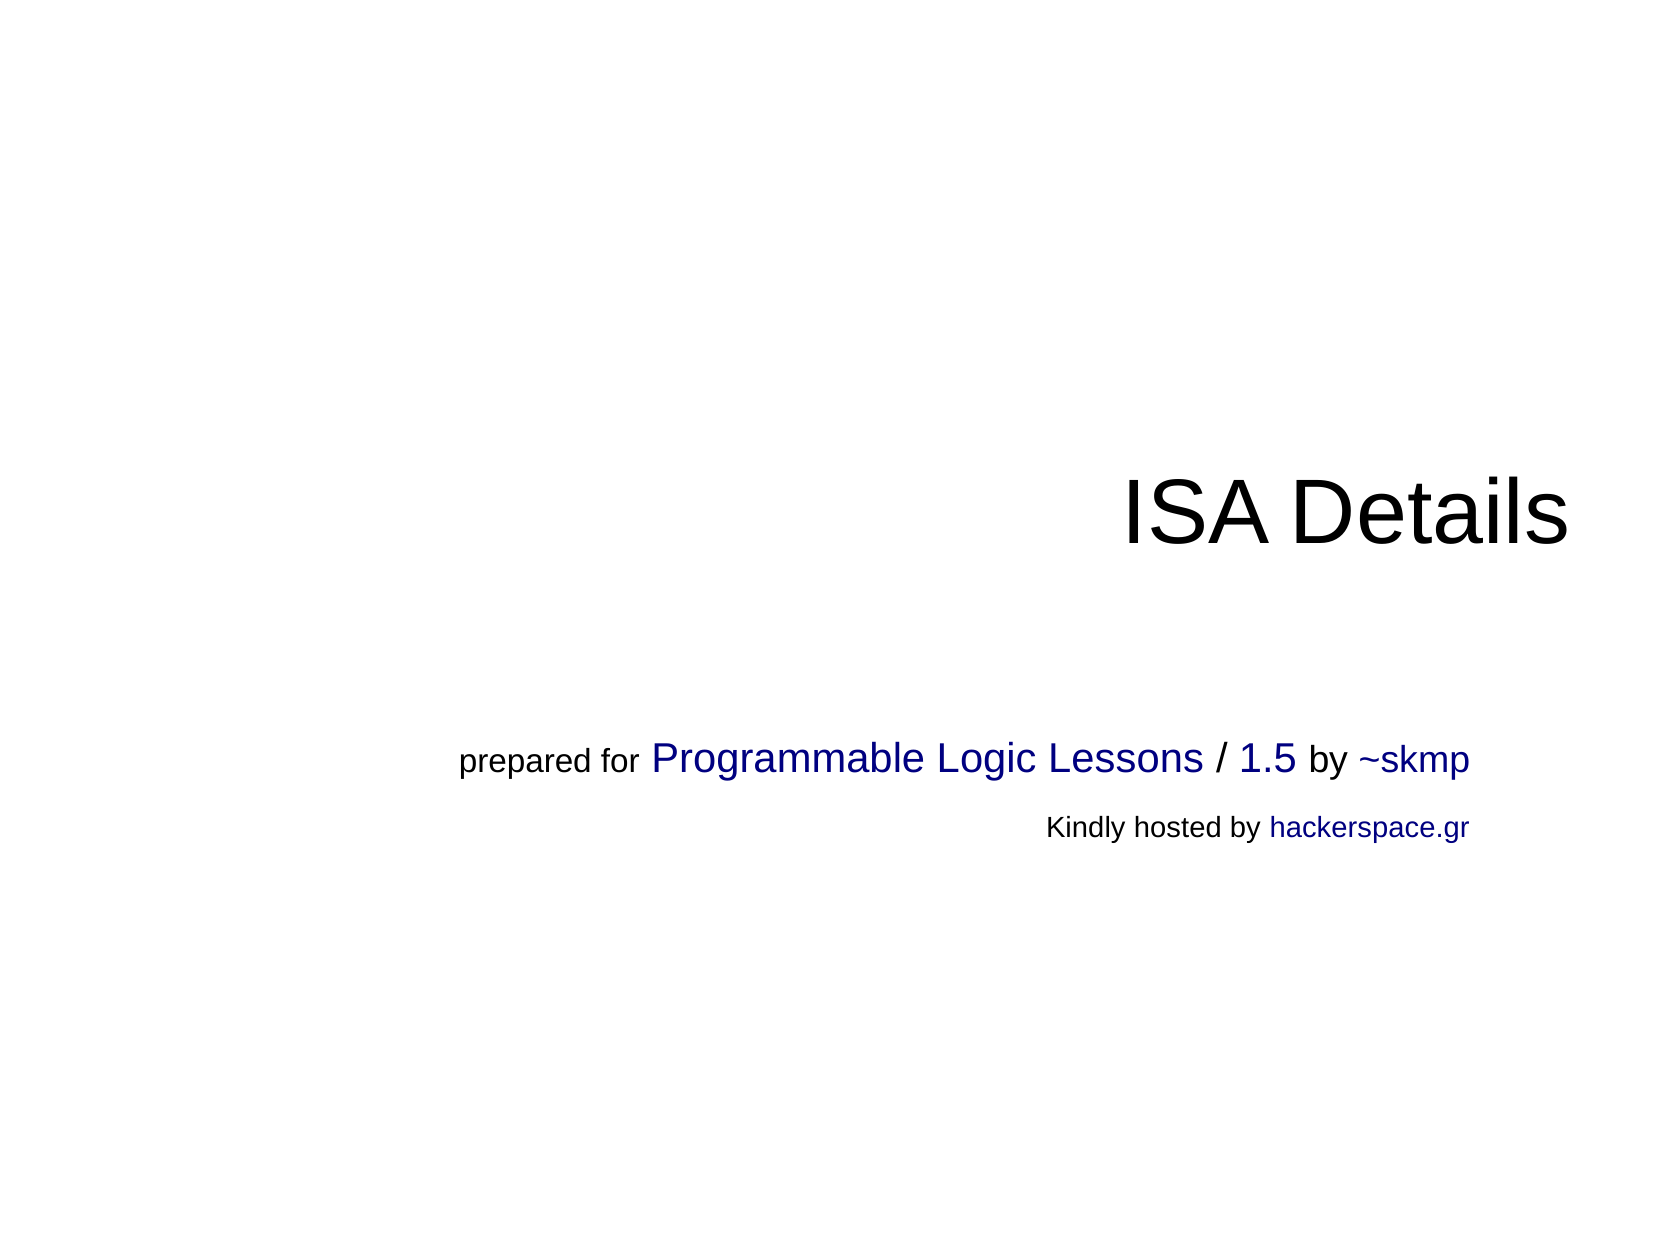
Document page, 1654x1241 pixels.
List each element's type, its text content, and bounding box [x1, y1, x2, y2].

title ISA Details [82, 407, 1571, 616]
list prepared for Programmable Logic Lessons / 1.5 by ~skmp Kindly hosted by hackerspace.gr [0, 735, 1471, 1241]
